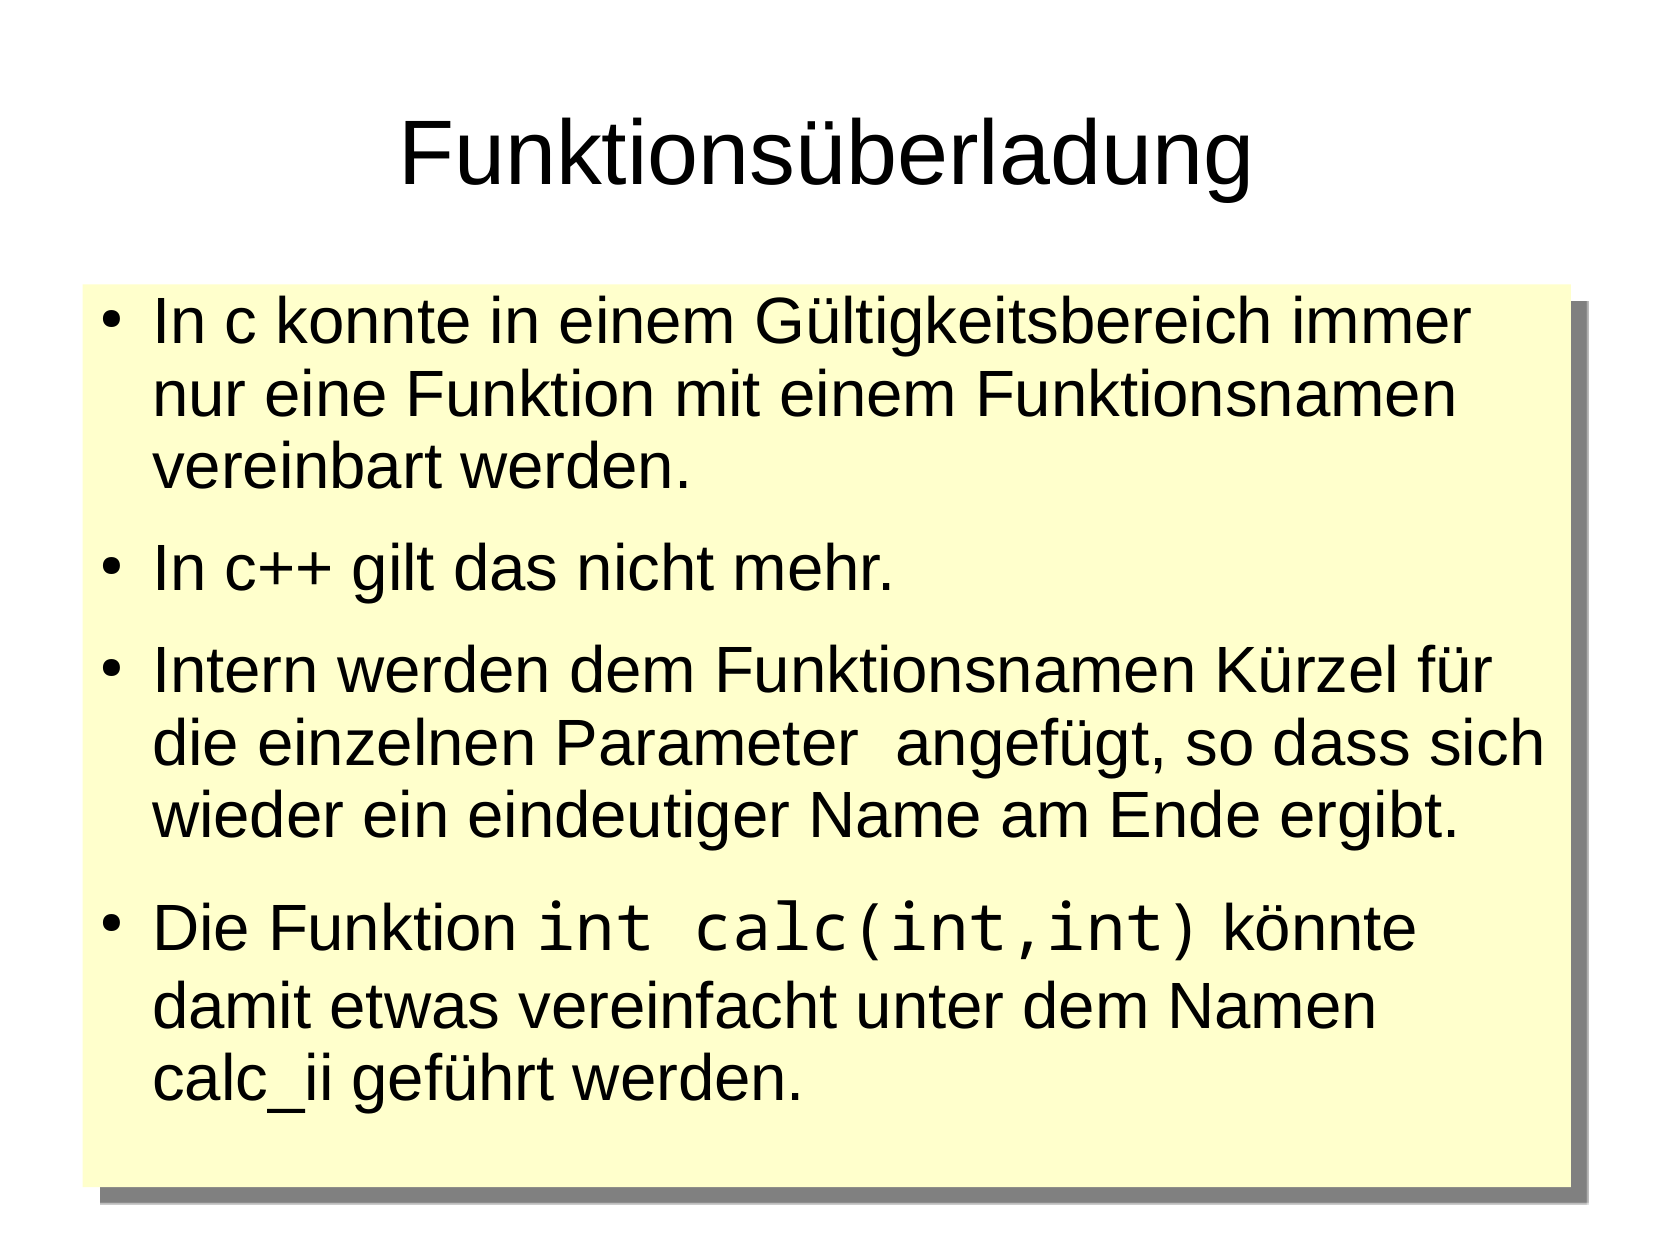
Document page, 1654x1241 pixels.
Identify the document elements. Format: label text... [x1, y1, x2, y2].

title Funktionsüberladung [82, 49, 1571, 257]
list In c konnte in einem Gültigkeitsbereich immer nur eine Funktion mit einem Funktionsnamen vereinbart werden. In c++ gilt das nicht mehr. Intern werden dem Funktionsnamen Kürzel für die einzelnen Parameter angefügt, so dass sich wieder ein eindeutiger Name am Ende ergibt. Die Funktion int calc(int,int) könnte damit etwas vereinfacht unter dem Namen calc_ii geführt werden. [82, 284, 1571, 1188]
